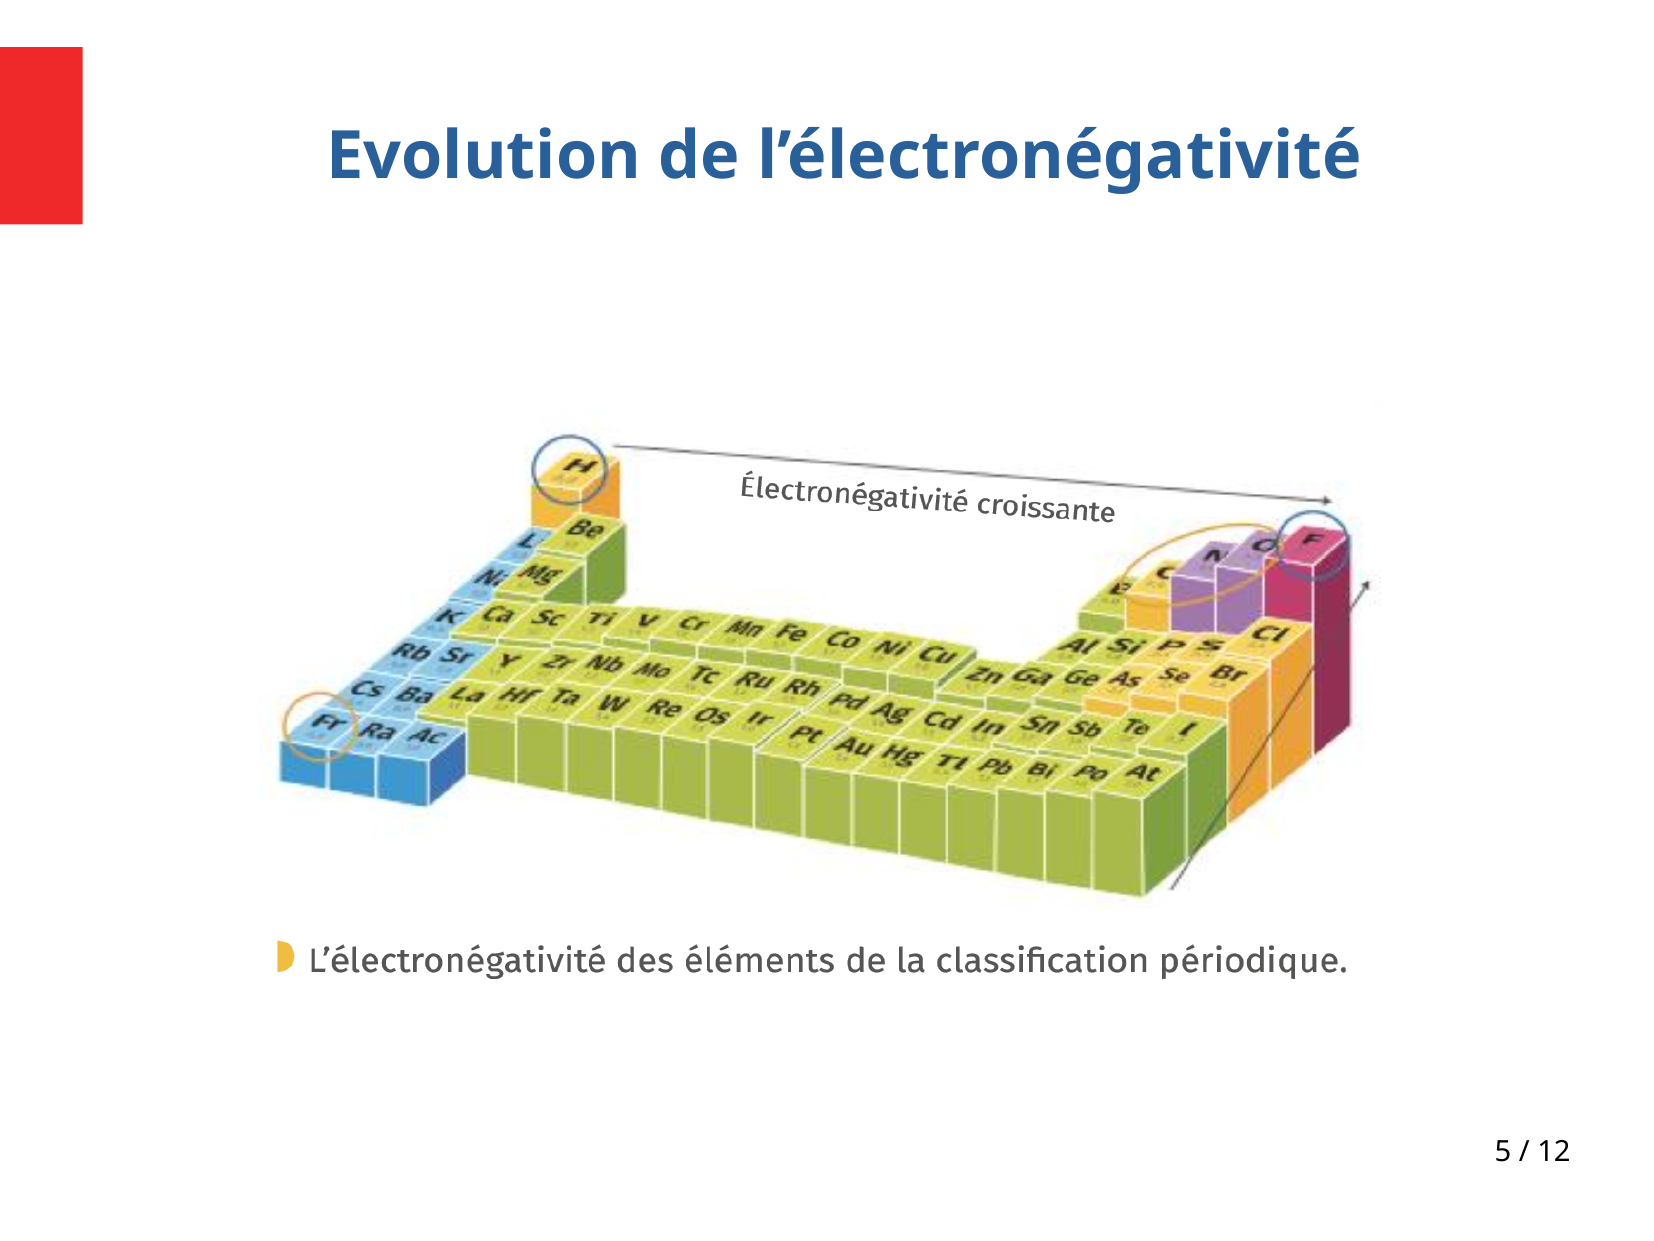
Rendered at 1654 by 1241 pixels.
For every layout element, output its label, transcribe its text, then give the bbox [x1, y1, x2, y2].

title Evolution de l’électronégativité [118, 49, 1571, 257]
picture [259, 401, 1382, 1008]
